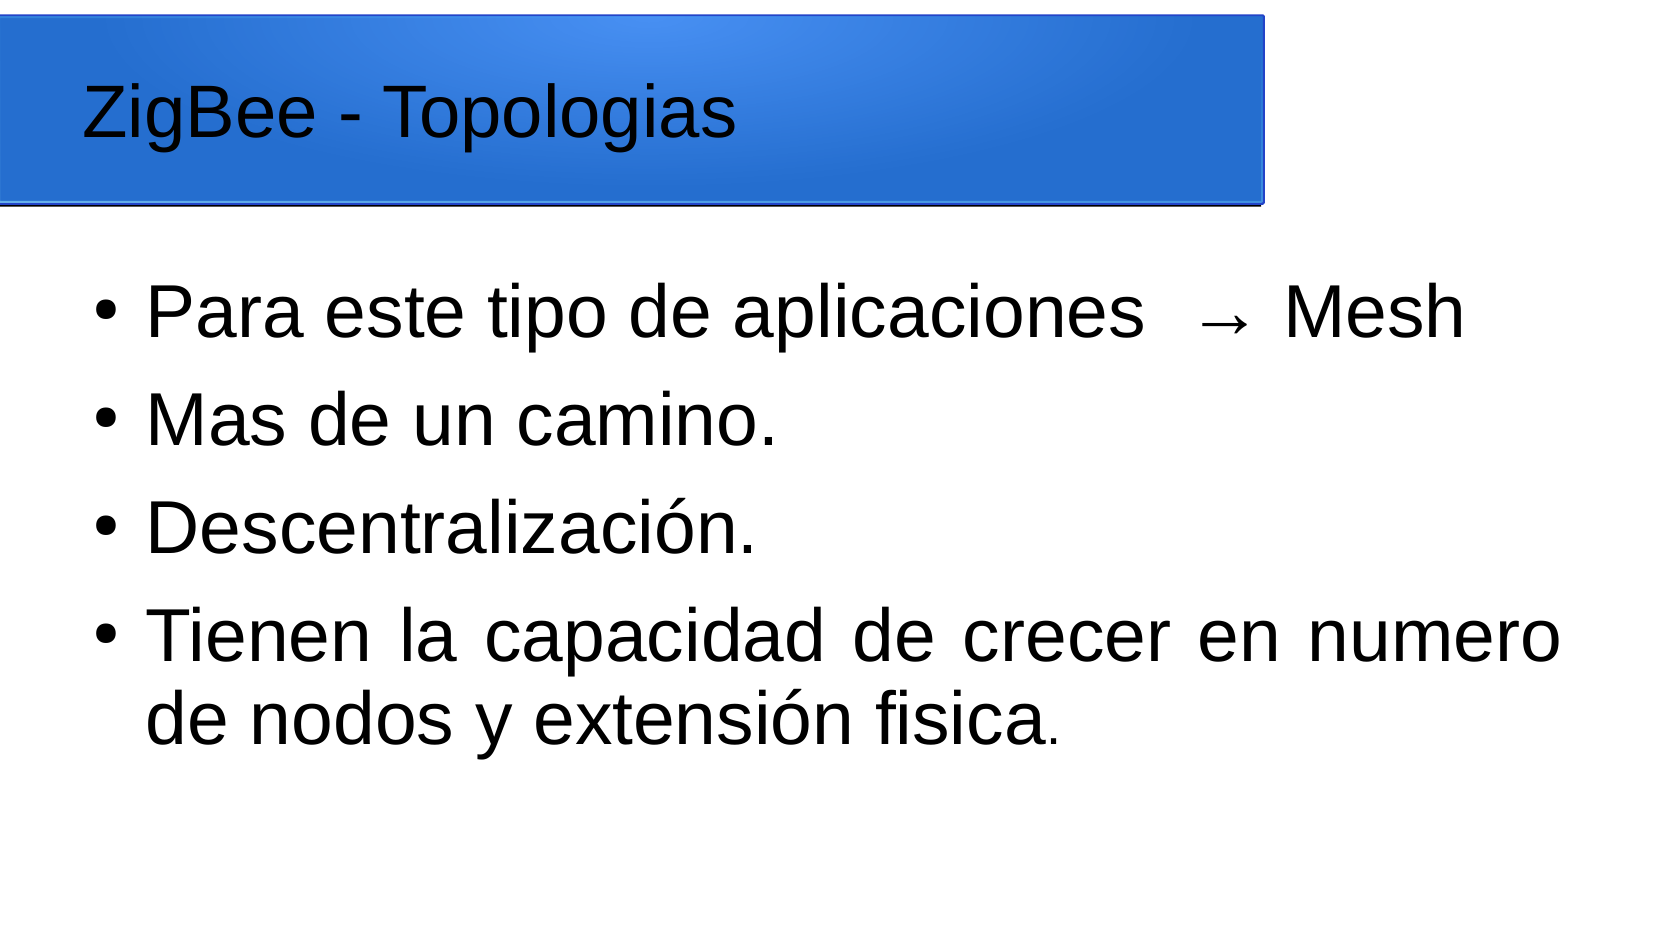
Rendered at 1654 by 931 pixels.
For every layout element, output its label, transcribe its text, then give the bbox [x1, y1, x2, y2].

title ZigBee - Topologias [82, 35, 1235, 189]
list Para este tipo de aplicaciones → Mesh Mas de un camino. Descentralización. Tienen la capacidad de crecer en numero de nodos y extensión fisica. [75, 269, 1564, 766]
